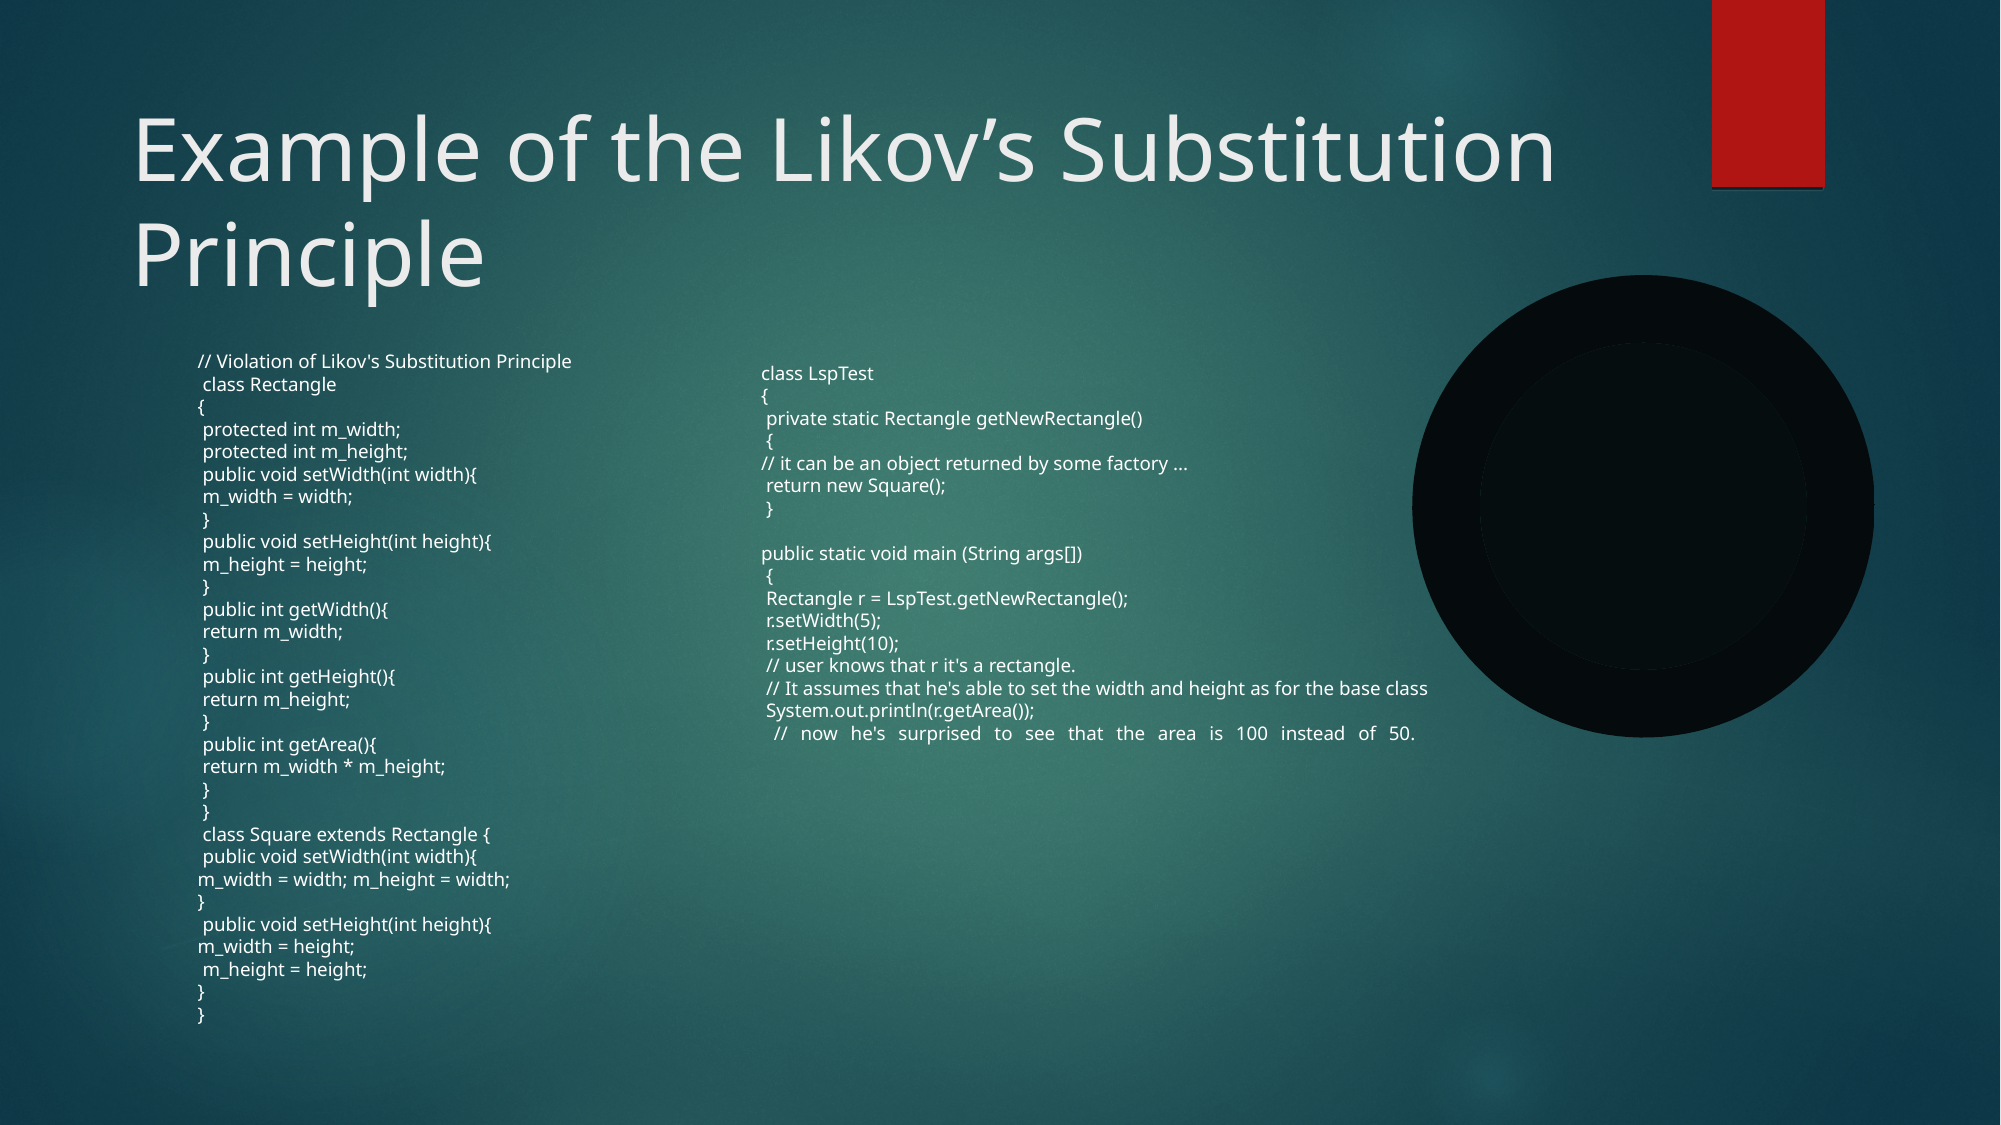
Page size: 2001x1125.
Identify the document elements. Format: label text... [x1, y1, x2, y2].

title Example of the Likov’s Substitution Principle [115, 86, 1659, 316]
text_box // Violation of Likov's Substitution Principle class Rectangle { protected int m_width; protected int m_height; public void setWidth(int width){ m_width = width; } public void setHeight(int height){ m_height = height; } public int getWidth(){ return m_width; } public int getHeight(){ return m_height; } public int getArea(){ return m_width * m_height; } } class Square extends Rectangle { public void setWidth(int width){ m_width = width; m_height = width; } public void setHeight(int height){ m_width = height; m_height = height; } } [183, 343, 587, 1033]
text_box class LspTest { private static Rectangle getNewRectangle() { // it can be an object returned by some factory ... return new Square(); } public static void main (String args[]) { Rectangle r = LspTest.getNewRectangle(); r.setWidth(5); r.setHeight(10); // user knows that r it's a rectangle. // It assumes that he's able to set the width and height as for the base class System.out.println(r.getArea()); // now he's surprised to see that the area is 100 instead of 50. [746, 354, 1443, 771]
